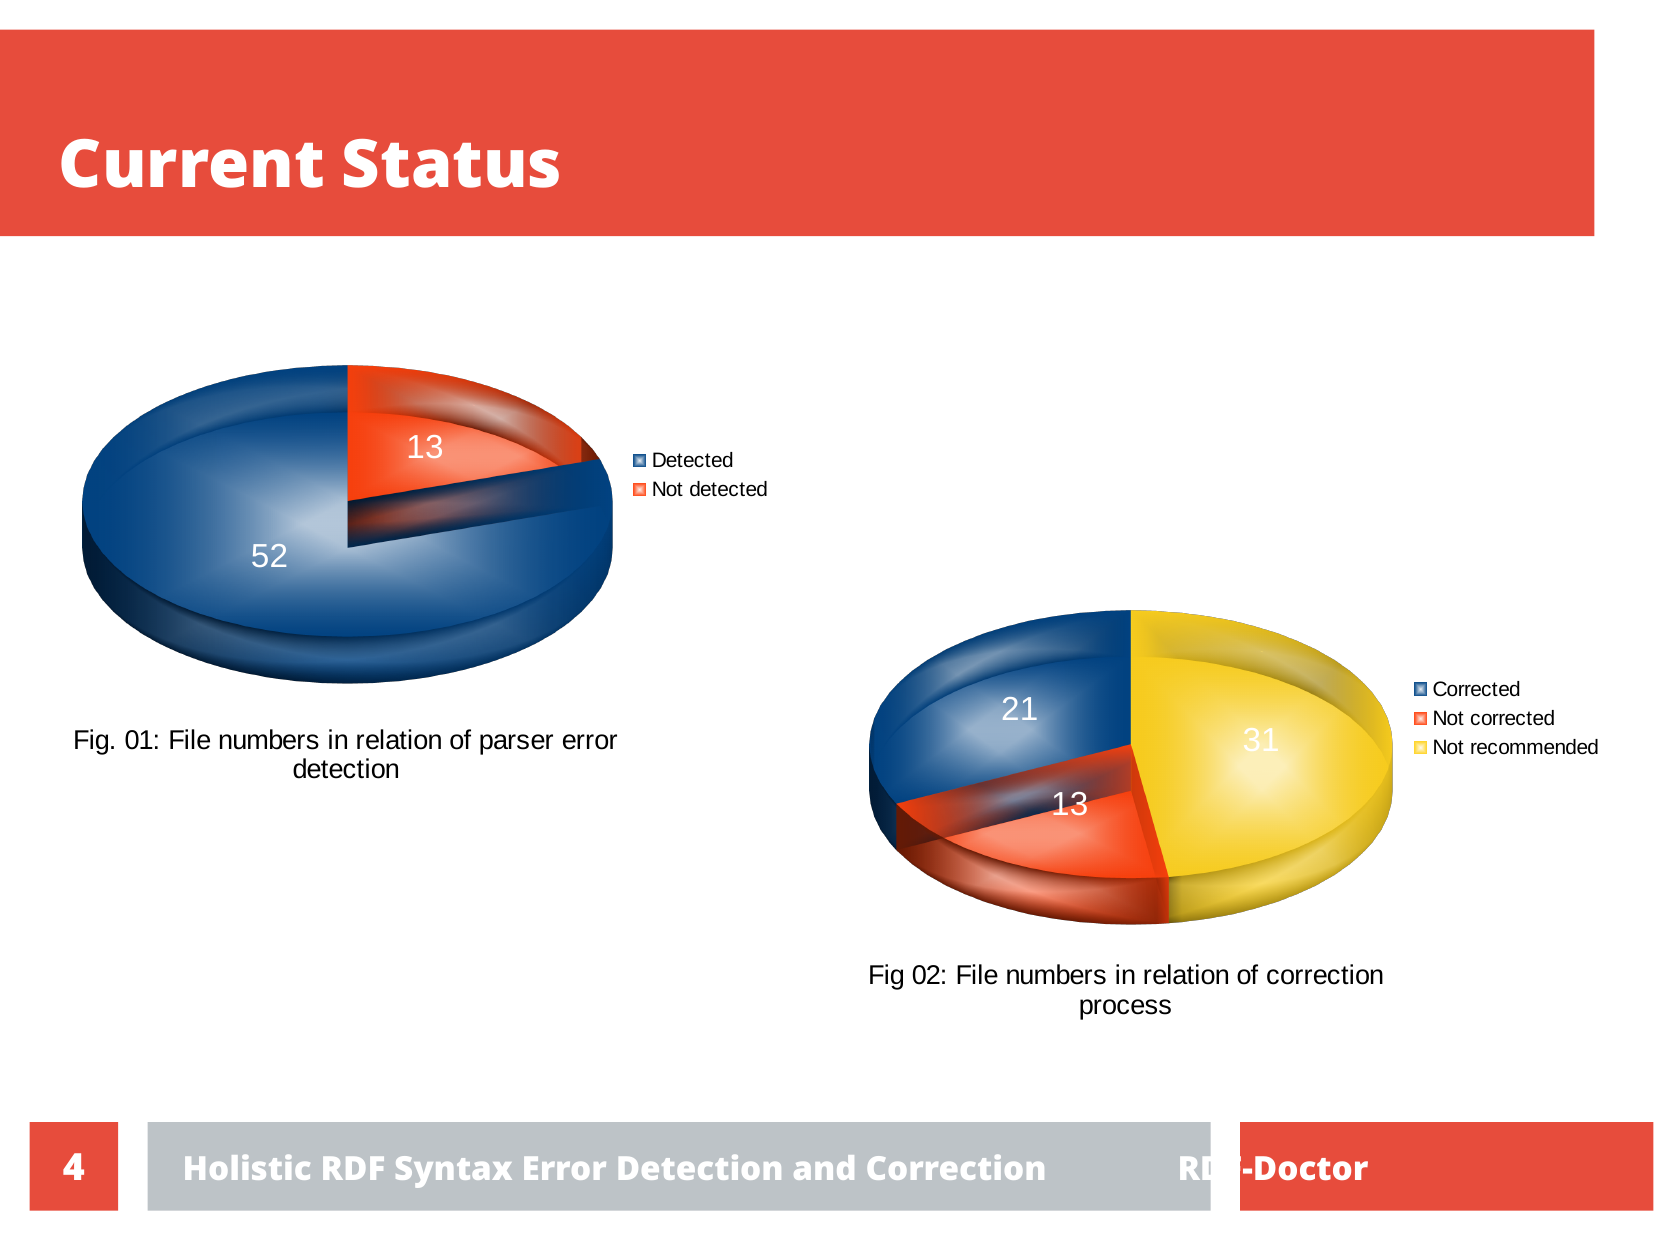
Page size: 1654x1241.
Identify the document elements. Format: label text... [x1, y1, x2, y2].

chart [854, 362, 1618, 1075]
text_box Holistic RDF Syntax Error Detection and Correction RDF-Doctor [182, 1137, 1638, 1191]
title Current Status [59, 59, 1595, 207]
chart [68, 86, 787, 864]
